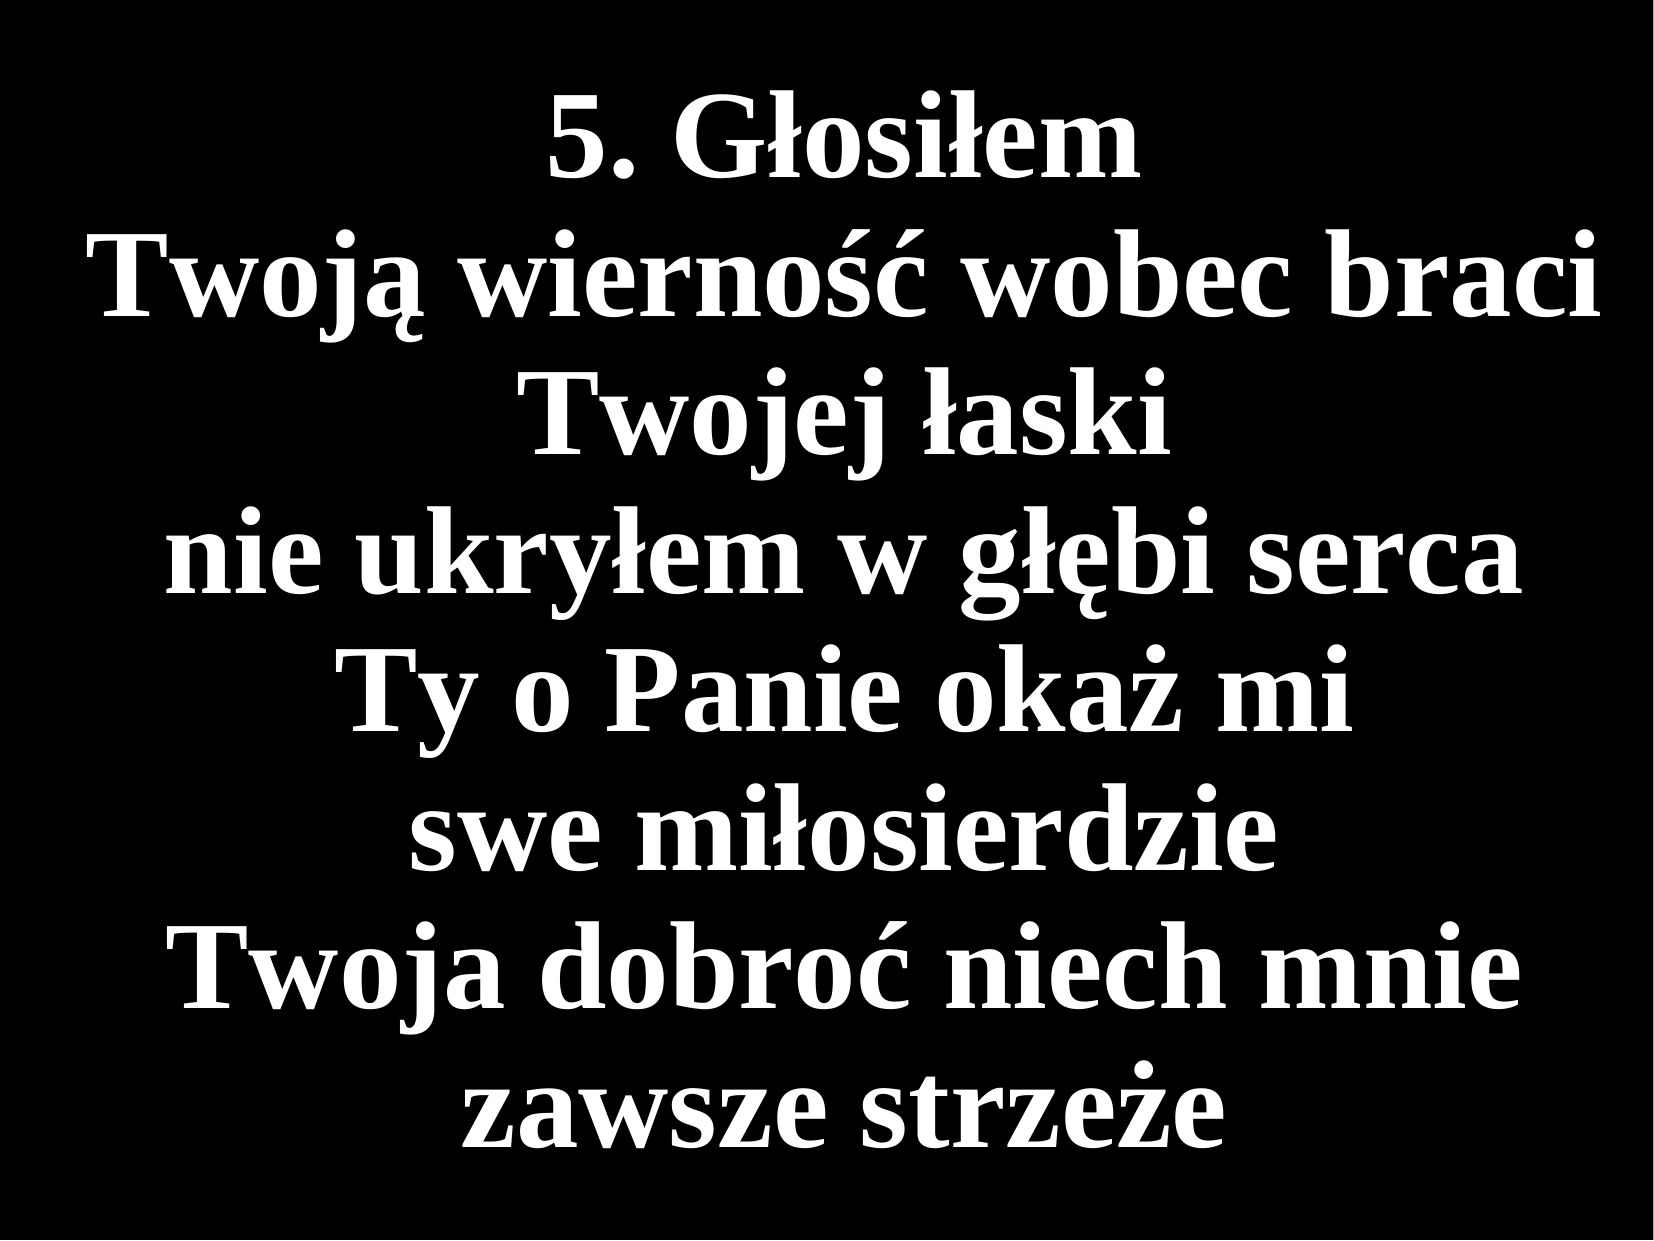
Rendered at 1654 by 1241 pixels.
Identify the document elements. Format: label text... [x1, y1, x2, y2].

subtitle 5. Głosiłem Twoją wierność wobec braci Twojej łaski nie ukryłem w głębi serca Ty o Panie okaż mi swe miłosierdzie Twoja dobroć niech mnie zawsze strzeże [0, 0, 1654, 1241]
